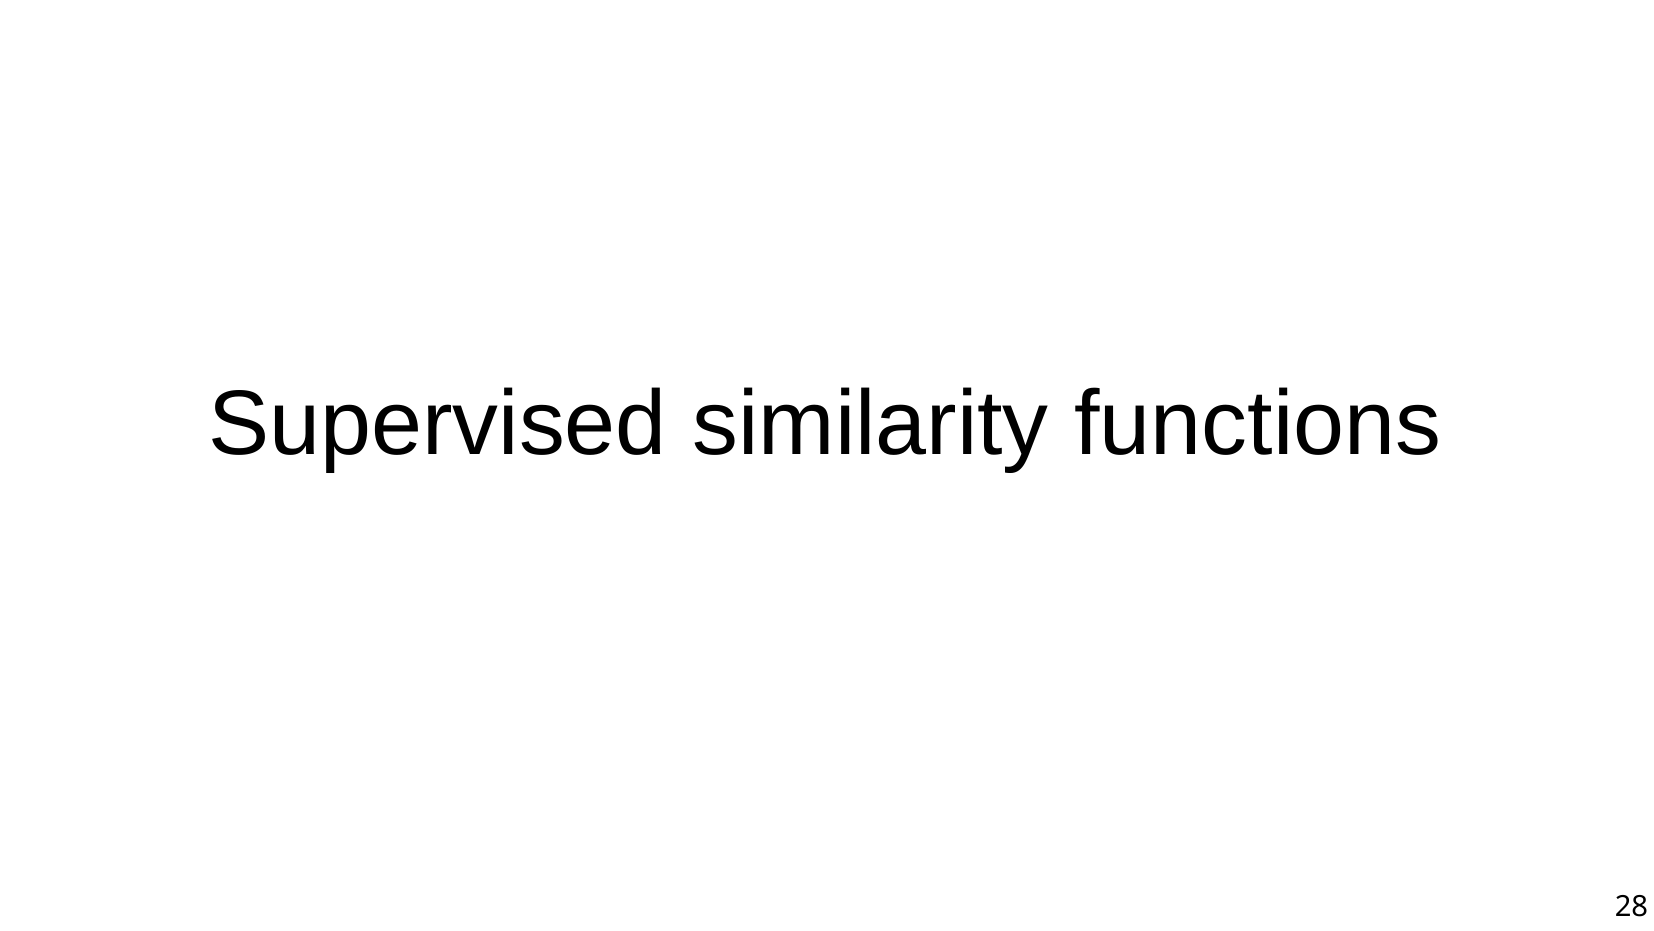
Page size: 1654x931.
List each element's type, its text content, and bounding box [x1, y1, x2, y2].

title Supervised similarity functions [81, 345, 1570, 501]
